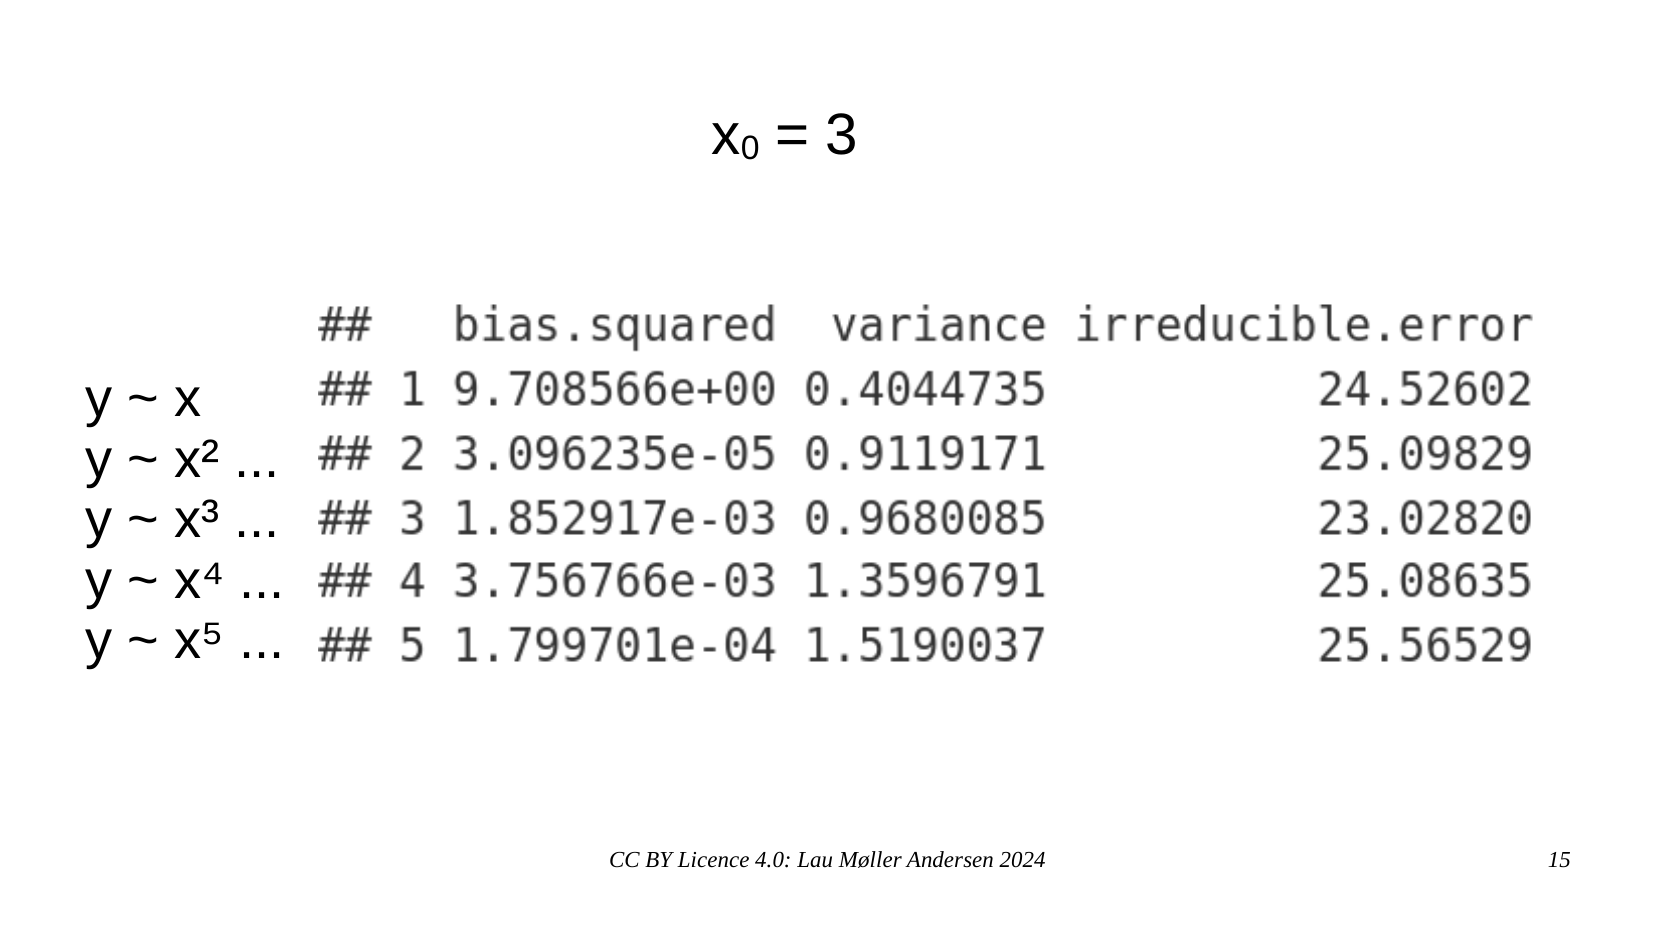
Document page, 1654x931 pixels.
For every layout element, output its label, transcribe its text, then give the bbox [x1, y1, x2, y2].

picture [318, 301, 1535, 674]
text_box x0 = 3 [696, 94, 1123, 240]
text_box y ~ x y ~ x² ... y ~ x³ ... y ~ x⁴ ... y ~ x⁵ ... [70, 360, 449, 717]
